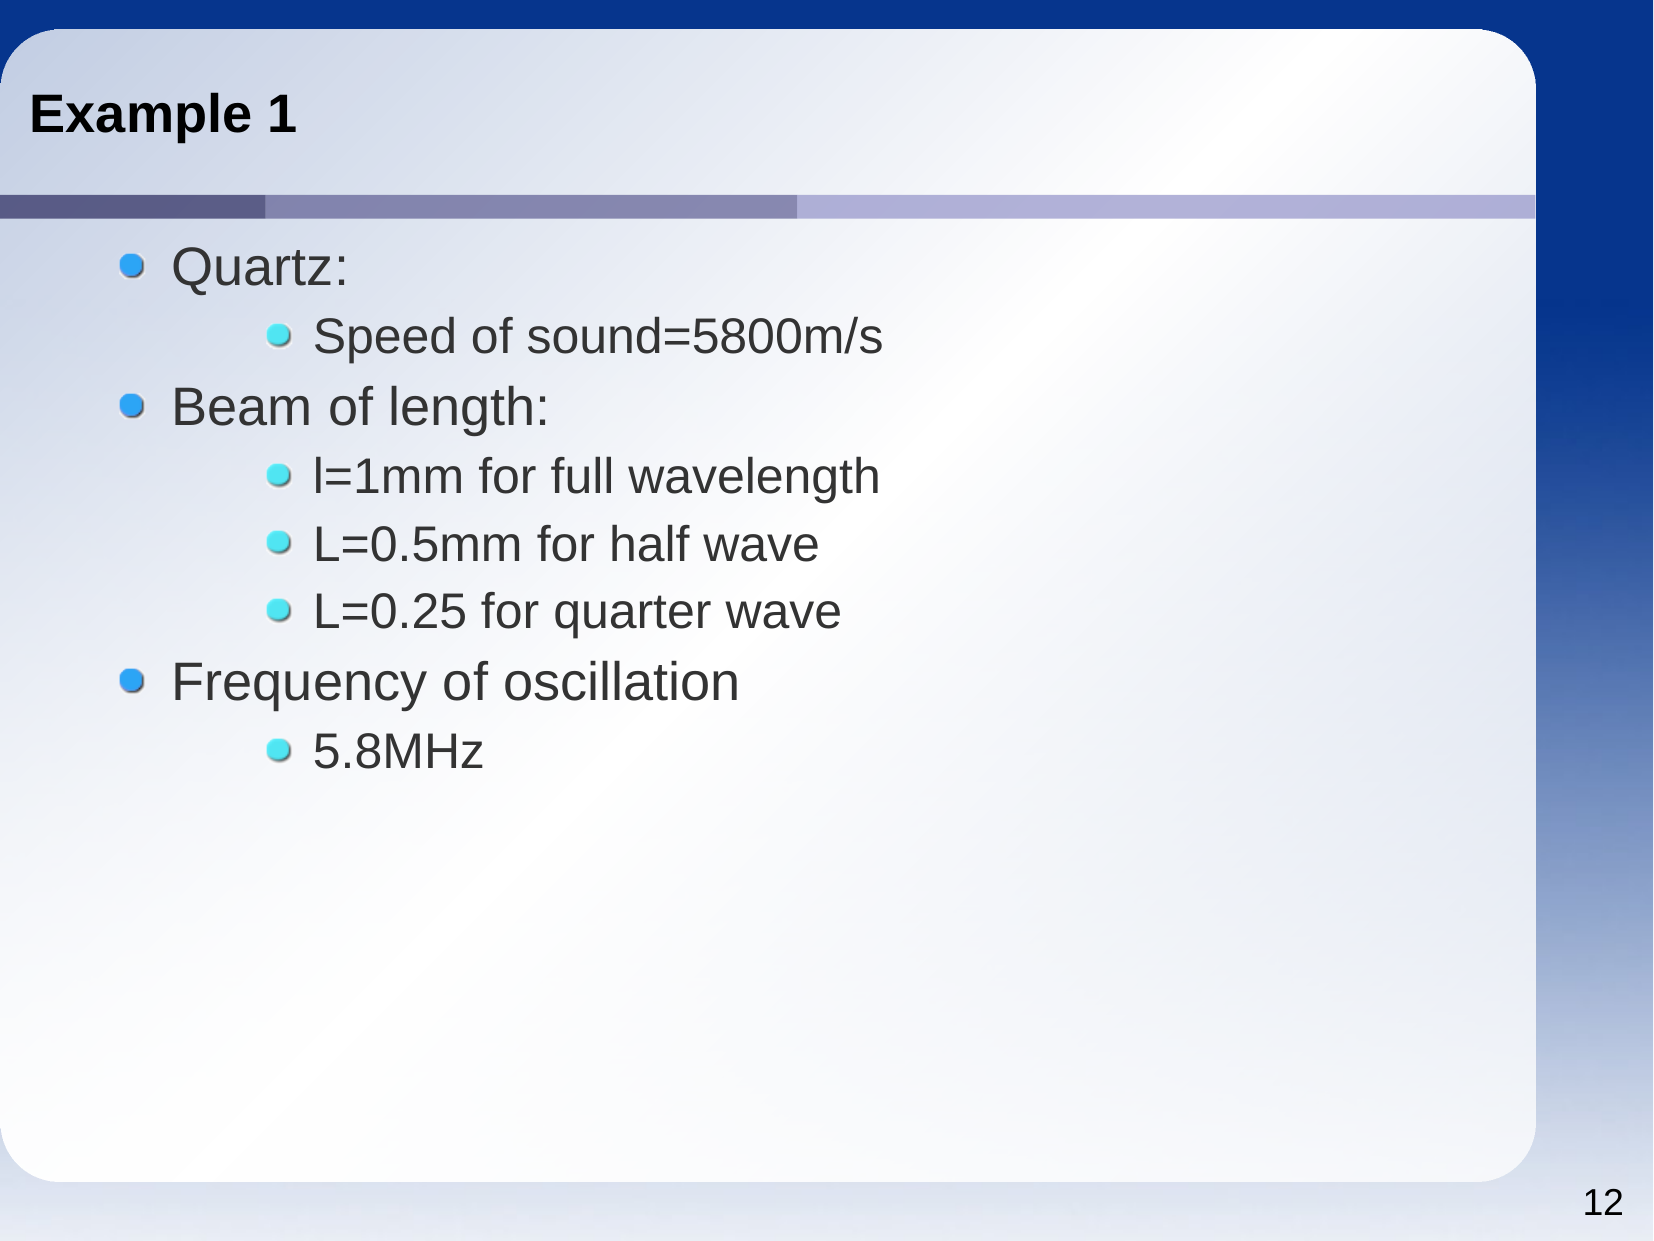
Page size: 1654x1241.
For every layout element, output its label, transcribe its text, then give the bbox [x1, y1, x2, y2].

list Quartz: Speed of sound=5800m/s Beam of length: l=1mm for full wavelength L=0.5mm for half wave L=0.25 for quarter wave Frequency of oscillation 5.8MHz [29, 236, 908, 1152]
picture [0, 0, 1654, 1241]
title Example 1 [29, 49, 1506, 178]
